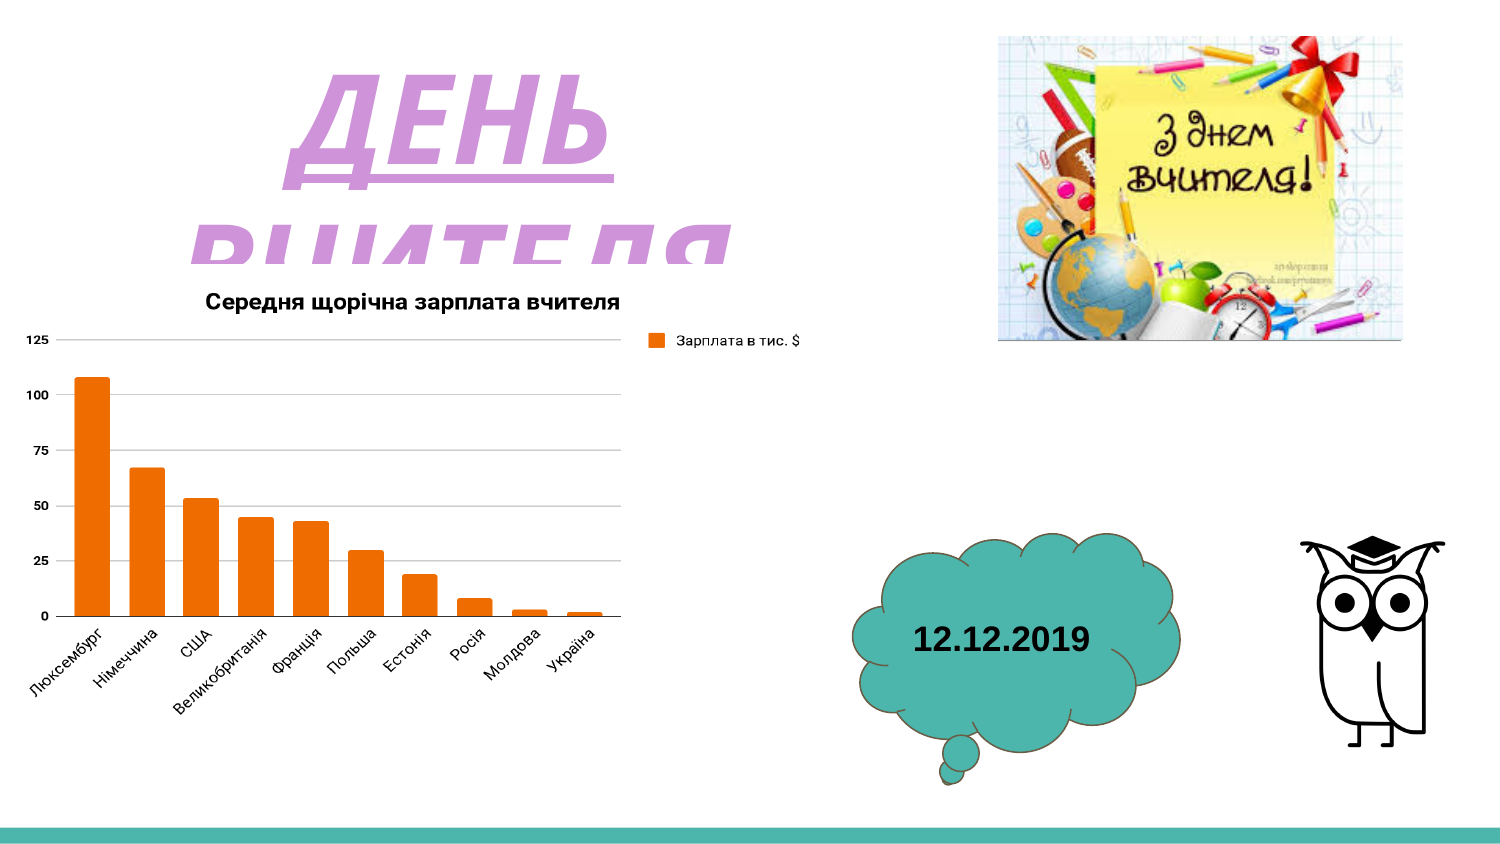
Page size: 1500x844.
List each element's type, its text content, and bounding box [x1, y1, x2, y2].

title ДЕНЬ ВЧИТЕЛЯ [41, 24, 867, 141]
picture [0, 264, 825, 735]
text_box 12.12.2019 [852, 533, 1181, 785]
picture [998, 36, 1403, 340]
picture [1238, 525, 1500, 760]
